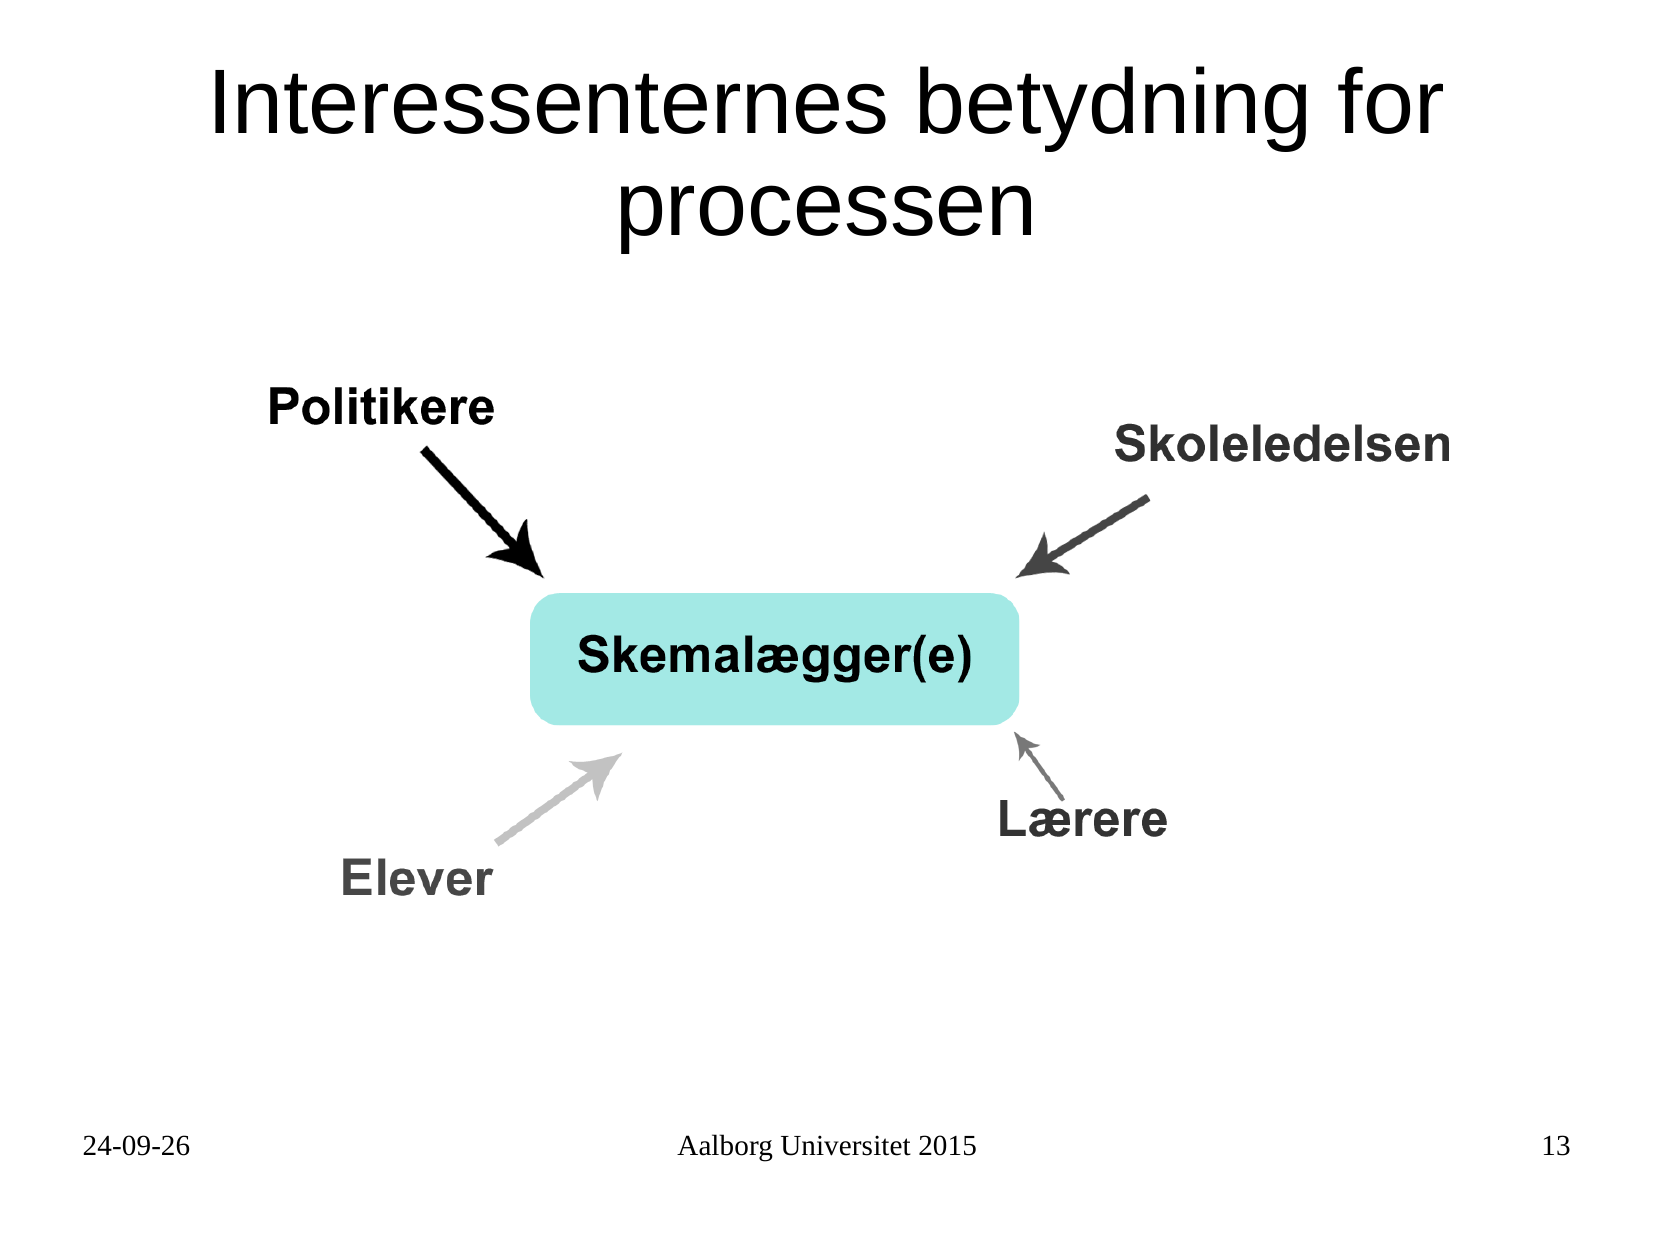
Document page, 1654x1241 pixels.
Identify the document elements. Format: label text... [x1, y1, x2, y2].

title Interessenternes betydning for processen [82, 49, 1571, 213]
picture [0, 213, 1654, 1144]
